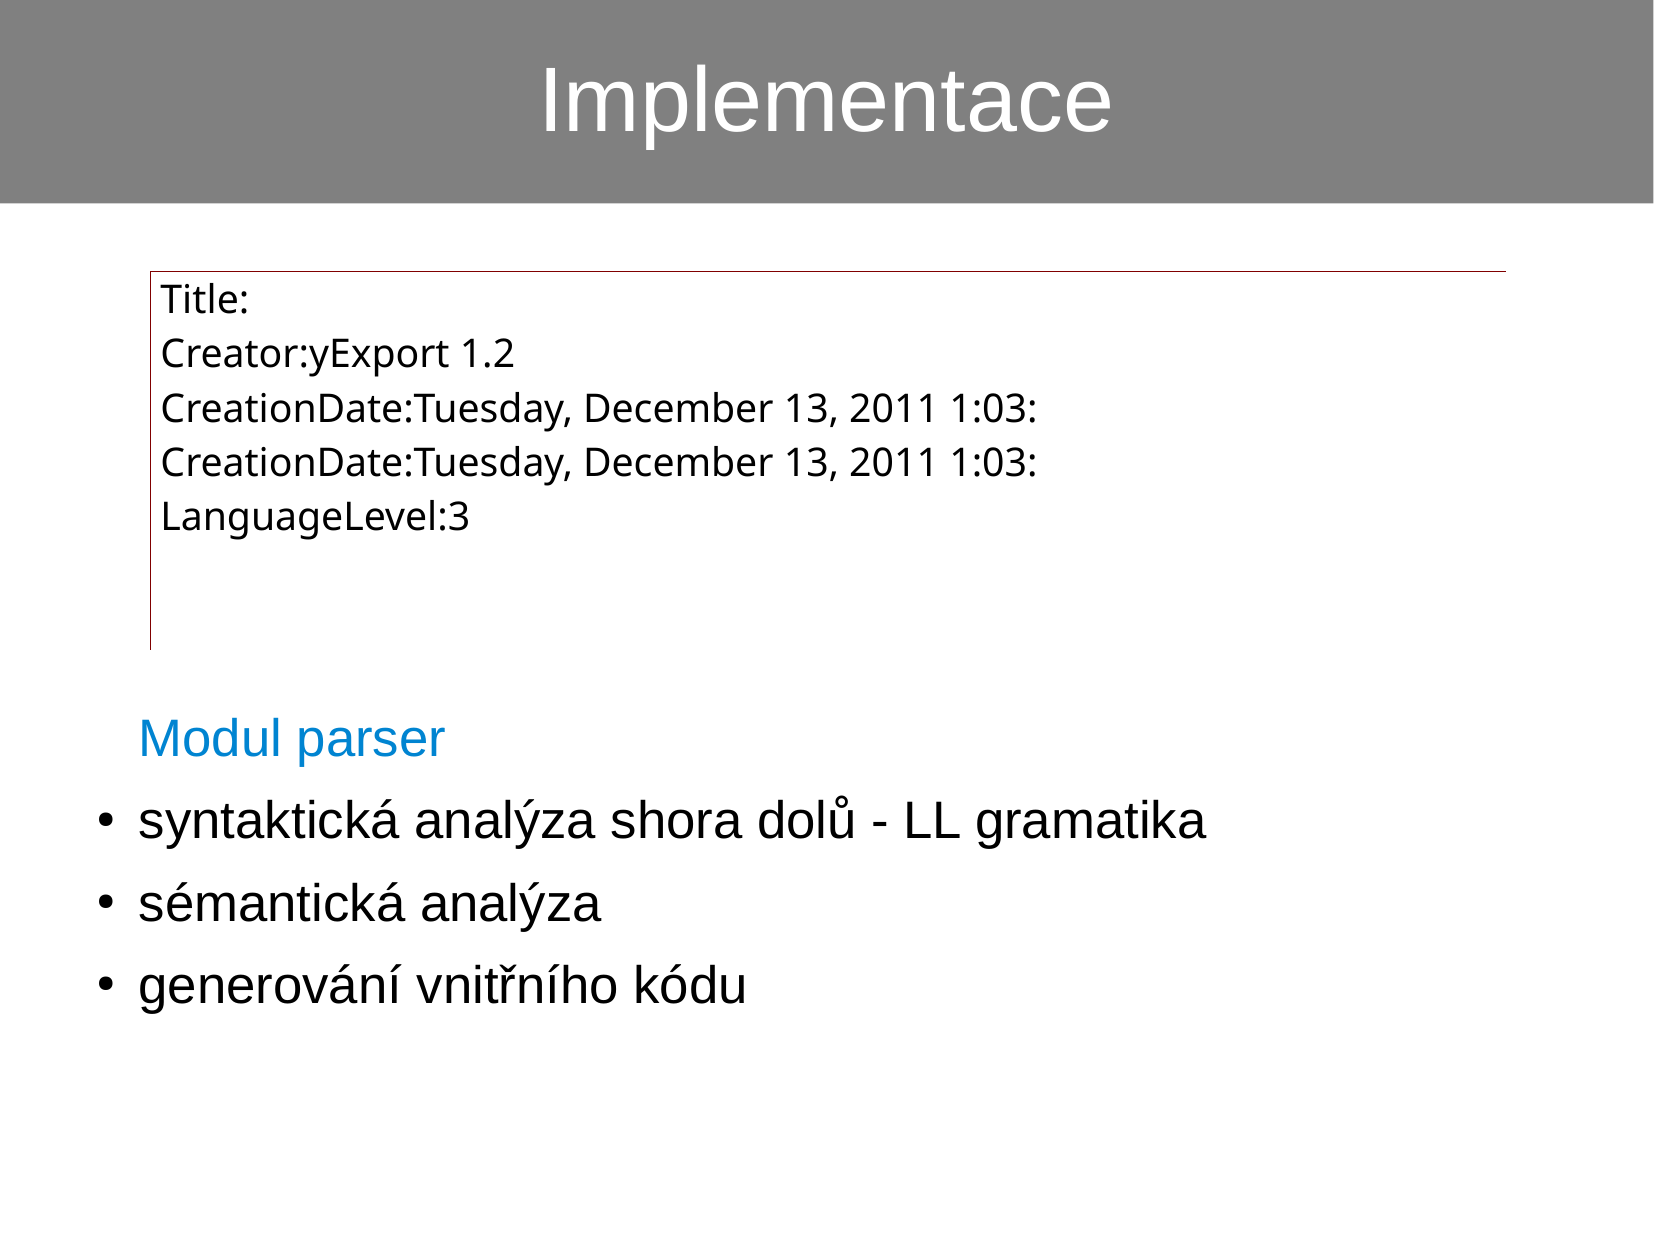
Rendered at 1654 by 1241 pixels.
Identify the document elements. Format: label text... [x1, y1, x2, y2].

list Modul parser syntaktická analýza shora dolů - LL gramatika sémantická analýza generování vnitřního kódu [82, 708, 1571, 1016]
title Implementace [0, 0, 1654, 204]
picture [147, 268, 1506, 650]
